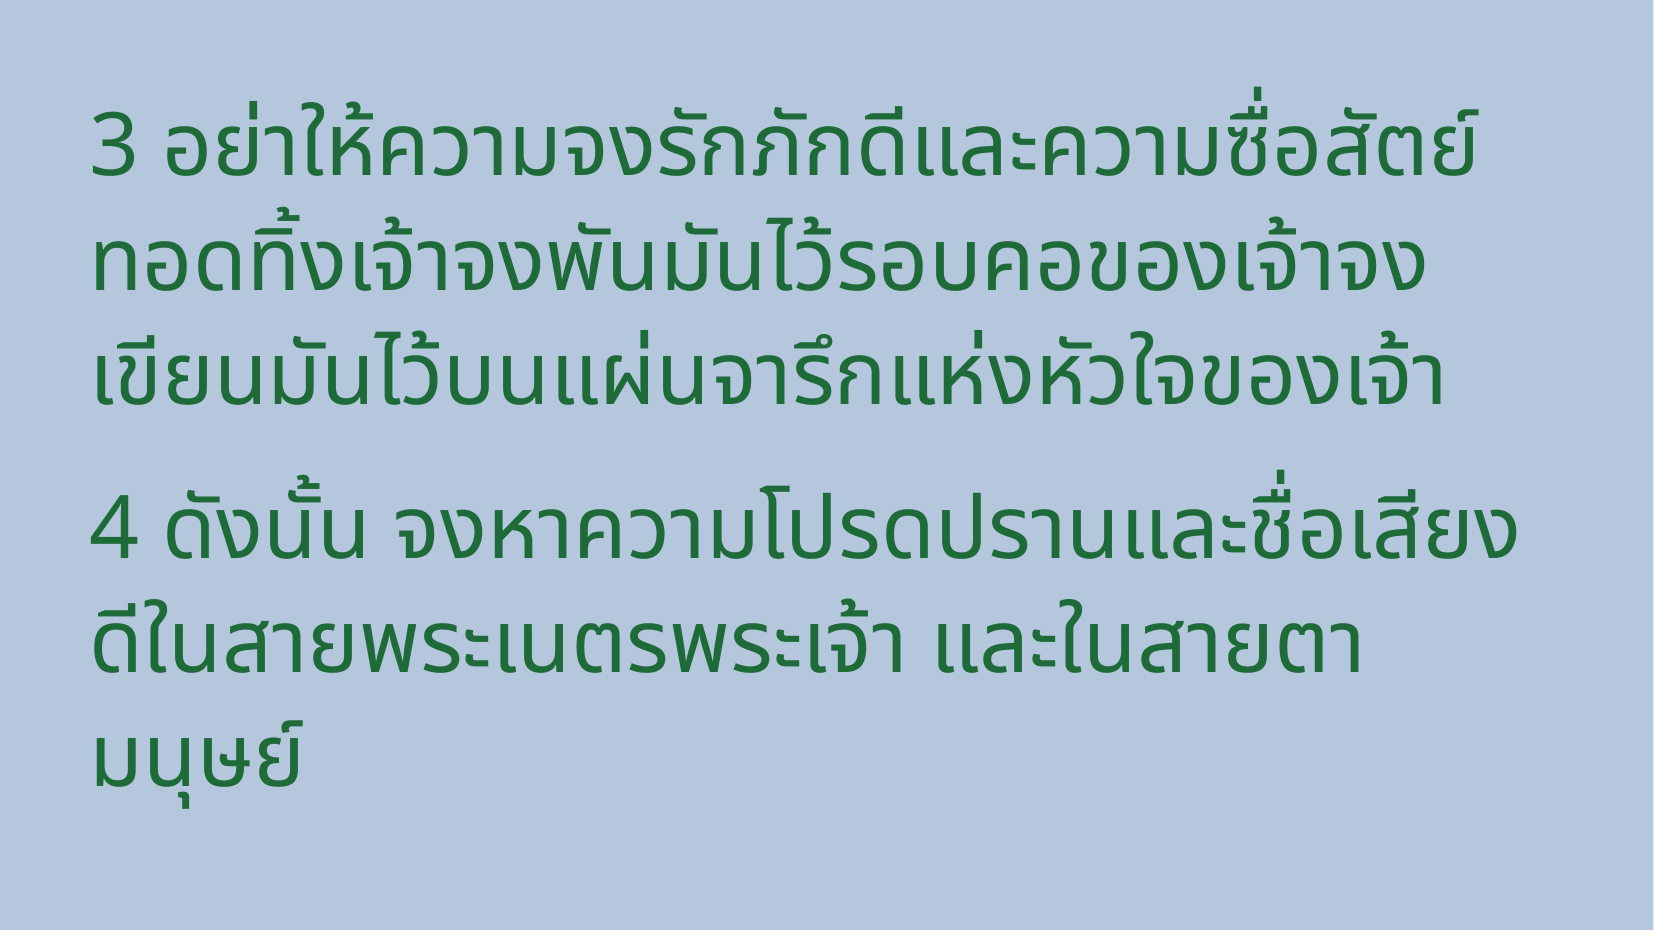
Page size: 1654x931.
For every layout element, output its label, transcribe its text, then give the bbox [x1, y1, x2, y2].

text_box 3 อย่าให้ความจงรักภักดีและความซื่อสัตย์ทอดทิ้งเจ้าจงพันมันไว้รอบคอของเจ้าจงเขียนมันไว้บนแผ่นจารึกแห่งหัวใจของเจ้า 4 ดังนั้น จงหาความโปรดปรานและชื่อเสียงดีในสายพระเนตรพระเจ้า และในสายตามนุษย์ [75, 75, 1576, 931]
